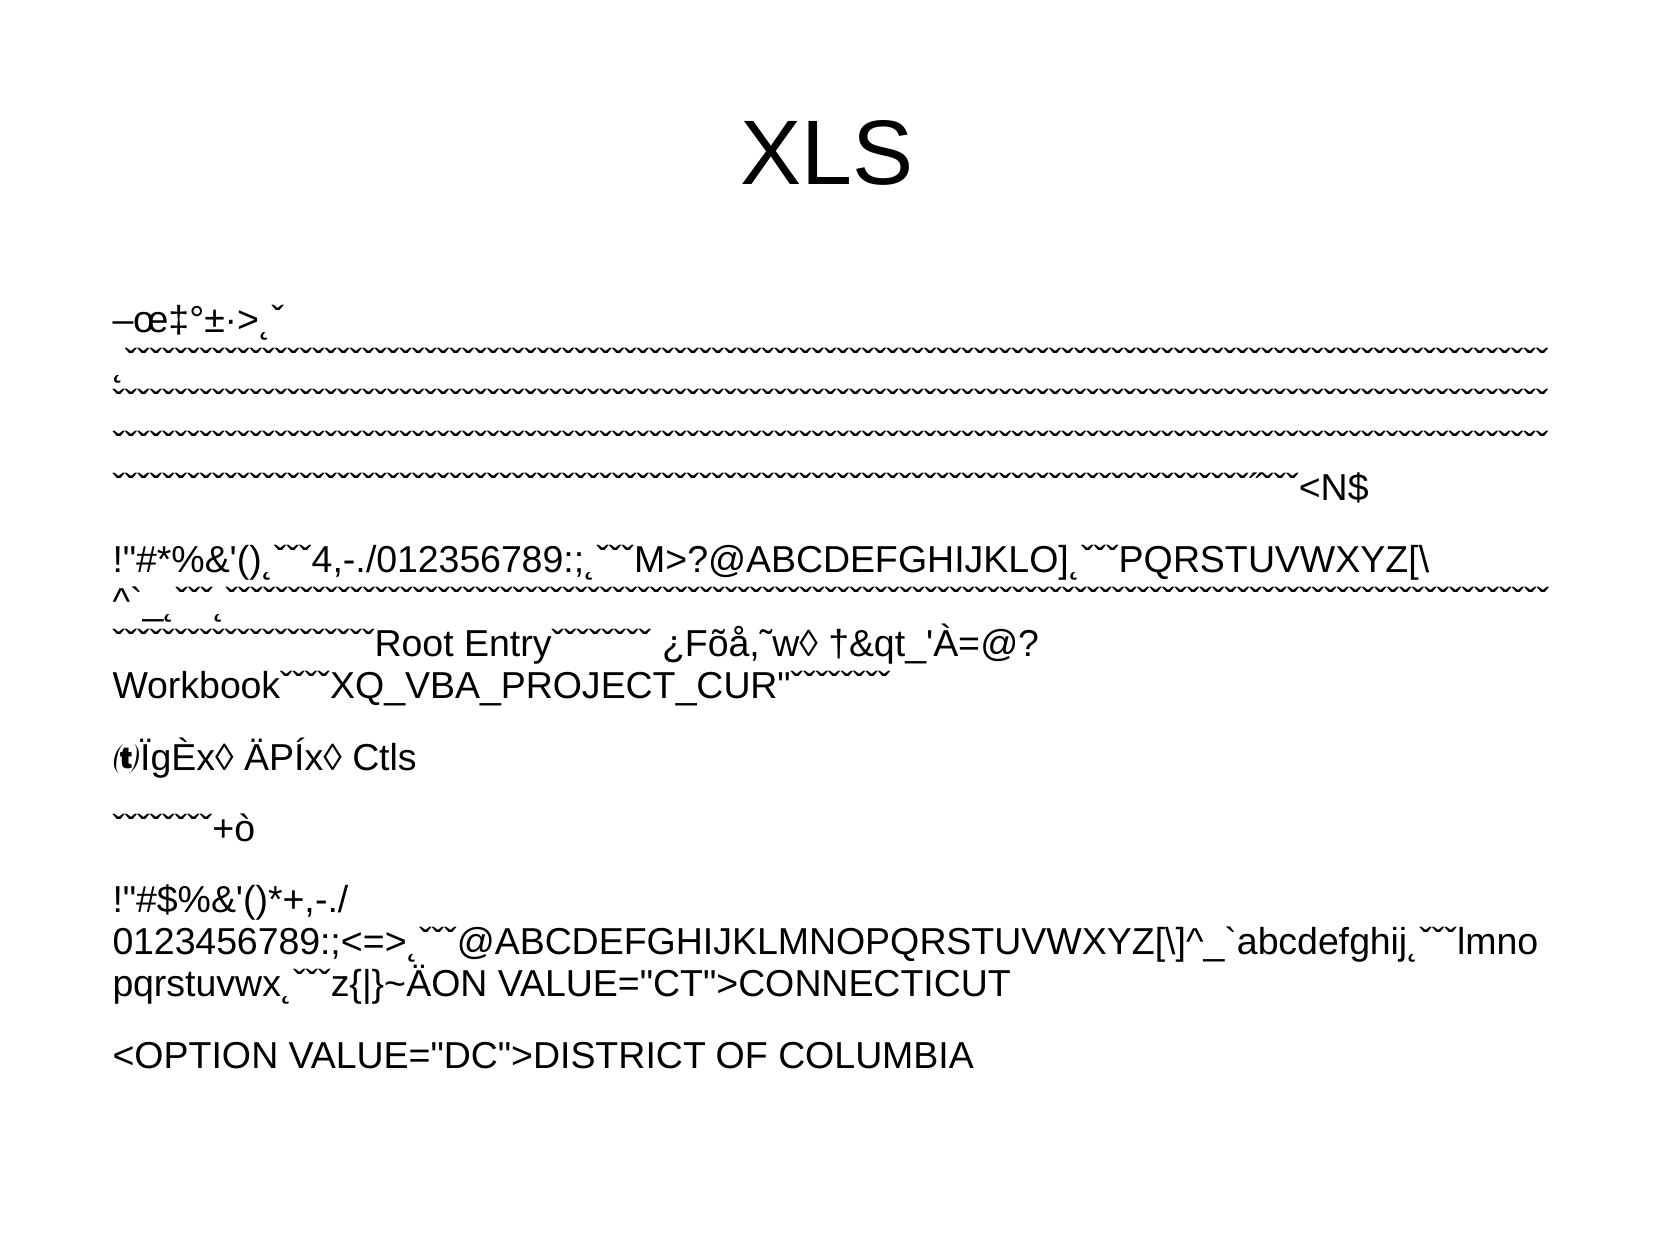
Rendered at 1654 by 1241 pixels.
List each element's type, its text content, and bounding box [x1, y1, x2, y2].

list –œ‡°±·>˛ˇ ˛ˇˇˇˇˇˇˇˇˇˇˇˇˇˇˇˇˇˇˇˇˇˇˇˇˇˇˇˇˇˇˇˇˇˇˇˇˇˇˇˇˇˇˇˇˇˇˇˇˇˇˇˇˇˇˇˇˇˇˇˇˇˇˇˇˇˇˇˇˇˇˇˇˇˇˇˇˇˇˇˇˇˇˇˇˇˇˇˇˇˇˇˇˇˇˇˇˇˇˇˇˇˇˇˇˇˇˇˇˇˇˇˇˇˇˇˇˇˇˇˇˇˇˇˇˇˇˇˇˇˇˇˇˇˇˇˇˇˇˇˇˇˇˇˇˇˇˇˇˇˇˇˇˇˇˇˇˇˇˇˇˇˇˇˇˇˇˇˇˇˇˇˇˇˇˇˇˇˇˇˇˇˇˇˇˇˇˇˇˇˇˇˇˇˇˇˇˇˇˇˇˇˇˇˇˇˇˇˇˇˇˇˇˇˇˇˇˇˇˇˇˇˇˇˇˇˇˇˇˇˇˇˇˇˇˇˇˇˇˇˇˇˇˇˇˇˇˇˇˇˇˇˇˇˇˇˇˇˇˇˇˇˇˇˇˇˇˇˇˇˇˇˇˇˇˇˇˇˇˇˇˇˇˇˇˇˇˇˇˇˇˇˇˇˇˇˇˇˇˇˇˇˇˇˇˇˇˇˇˇˇˇˇˇˇˇˇˇˇˇˇˇˇˇˇˇˇˇˇˇˇˇˇˇˇˇˇˇˇˇˇˇˇˇˇˇˇˇˇˇˇˇˇˇˇˇˇˇˇˇˇˇˇˇˇˇˇˇˇˇˇˇˇˇˇˇˇˇˇˇˇˇˇˇˇˇˇˇˇˇˇˇˇˇˇˇˇˇˇˇˇˇˇˇˇˇˇˇˇˇˇˇˇˇˇˇˇˇˇˇˇˇˇˇˇˇˇˇˇˇˇˇˇˇˇˇ˝ˇˇˇ<N$ !"#*%&'()˛ˇˇˇ4,-./012356789:;˛ˇˇˇM>?@ABCDEFGHIJKLO]˛ˇˇˇPQRSTUVWXYZ[\^`_˛ˇˇˇ˛ˇˇˇˇˇˇˇˇˇˇˇˇˇˇˇˇˇˇˇˇˇˇˇˇˇˇˇˇˇˇˇˇˇˇˇˇˇˇˇˇˇˇˇˇˇˇˇˇˇˇˇˇˇˇˇˇˇˇˇˇˇˇˇˇˇˇˇˇˇˇˇˇˇˇˇˇˇˇˇˇˇˇˇˇˇˇˇˇˇˇˇˇˇˇˇˇˇˇˇˇˇˇˇˇˇˇˇˇˇˇˇˇˇˇˇˇˇˇˇˇˇˇˇˇˇˇˇRoot Entryˇˇˇˇˇˇˇˇ ¿Fõå,˜w◊ †&qt_'À=@?WorkbookˇˇˇˇXQ_VBA_PROJECT_CUR"ˇˇˇˇˇˇˇˇ ÏgÈx◊ ÄPÍx◊ Ctls ˇˇˇˇˇˇˇˇ+ò !"#$%&'()*+,-./0123456789:;<=>˛ˇˇˇ@ABCDEFGHIJKLMNOPQRSTUVWXYZ[\]^_`abcdefghij˛ˇˇˇlmnopqrstuvwx˛ˇˇˇz{|}~ÄON VALUE="CT">CONNECTICUT <OPTION VALUE="DC">DISTRICT OF COLUMBIA [112, 298, 1552, 1118]
title XLS [82, 49, 1571, 257]
